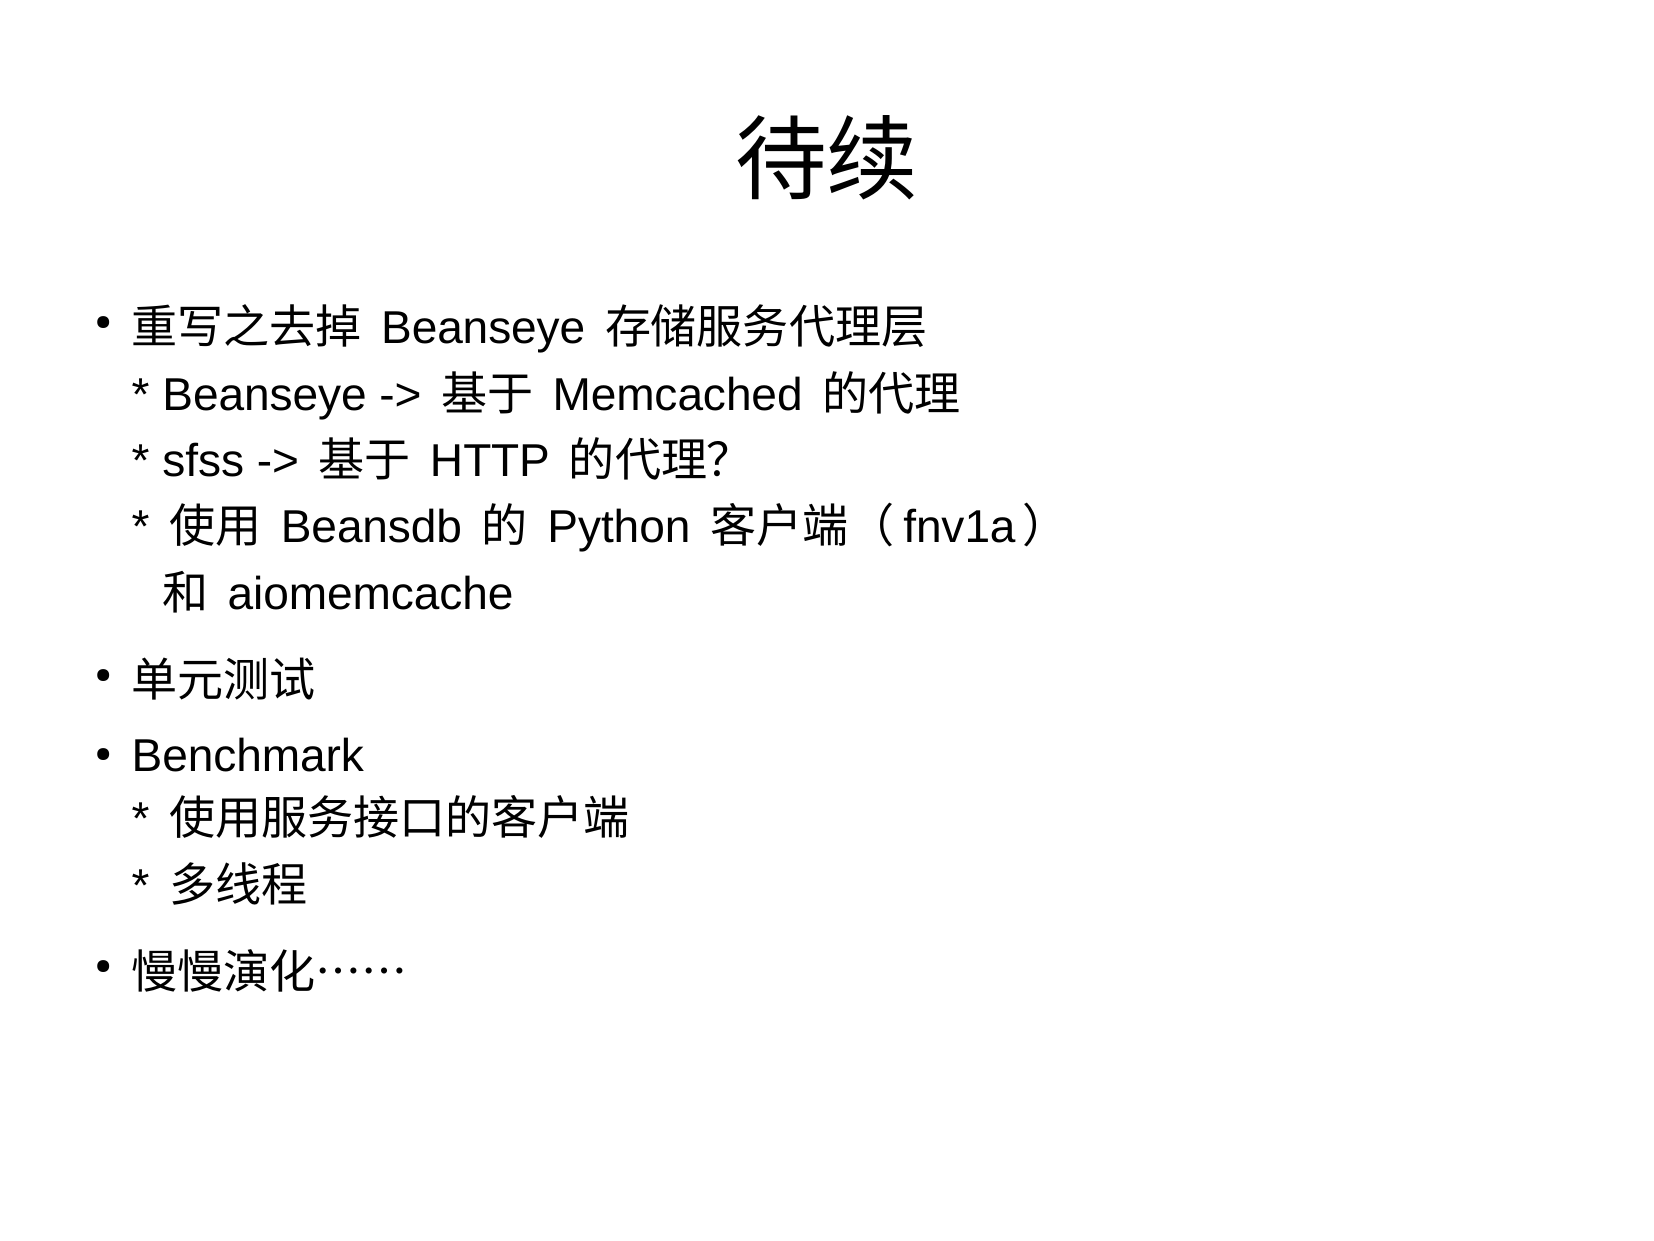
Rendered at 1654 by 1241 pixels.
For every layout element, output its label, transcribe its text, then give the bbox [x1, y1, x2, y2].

title 待续 [82, 49, 1571, 257]
list 重写之去掉 Beanseye 存储服务代理层 * Beanseye -> 基于 Memcached 的代理 * sfss -> 基于 HTTP 的代理？ * 使用 Beansdb 的 Python 客户端（fnv1a） 和 aiomemcache 单元测试 Benchmark * 使用服务接口的客户端 * 多线程 慢慢演化…… [82, 290, 1571, 1010]
